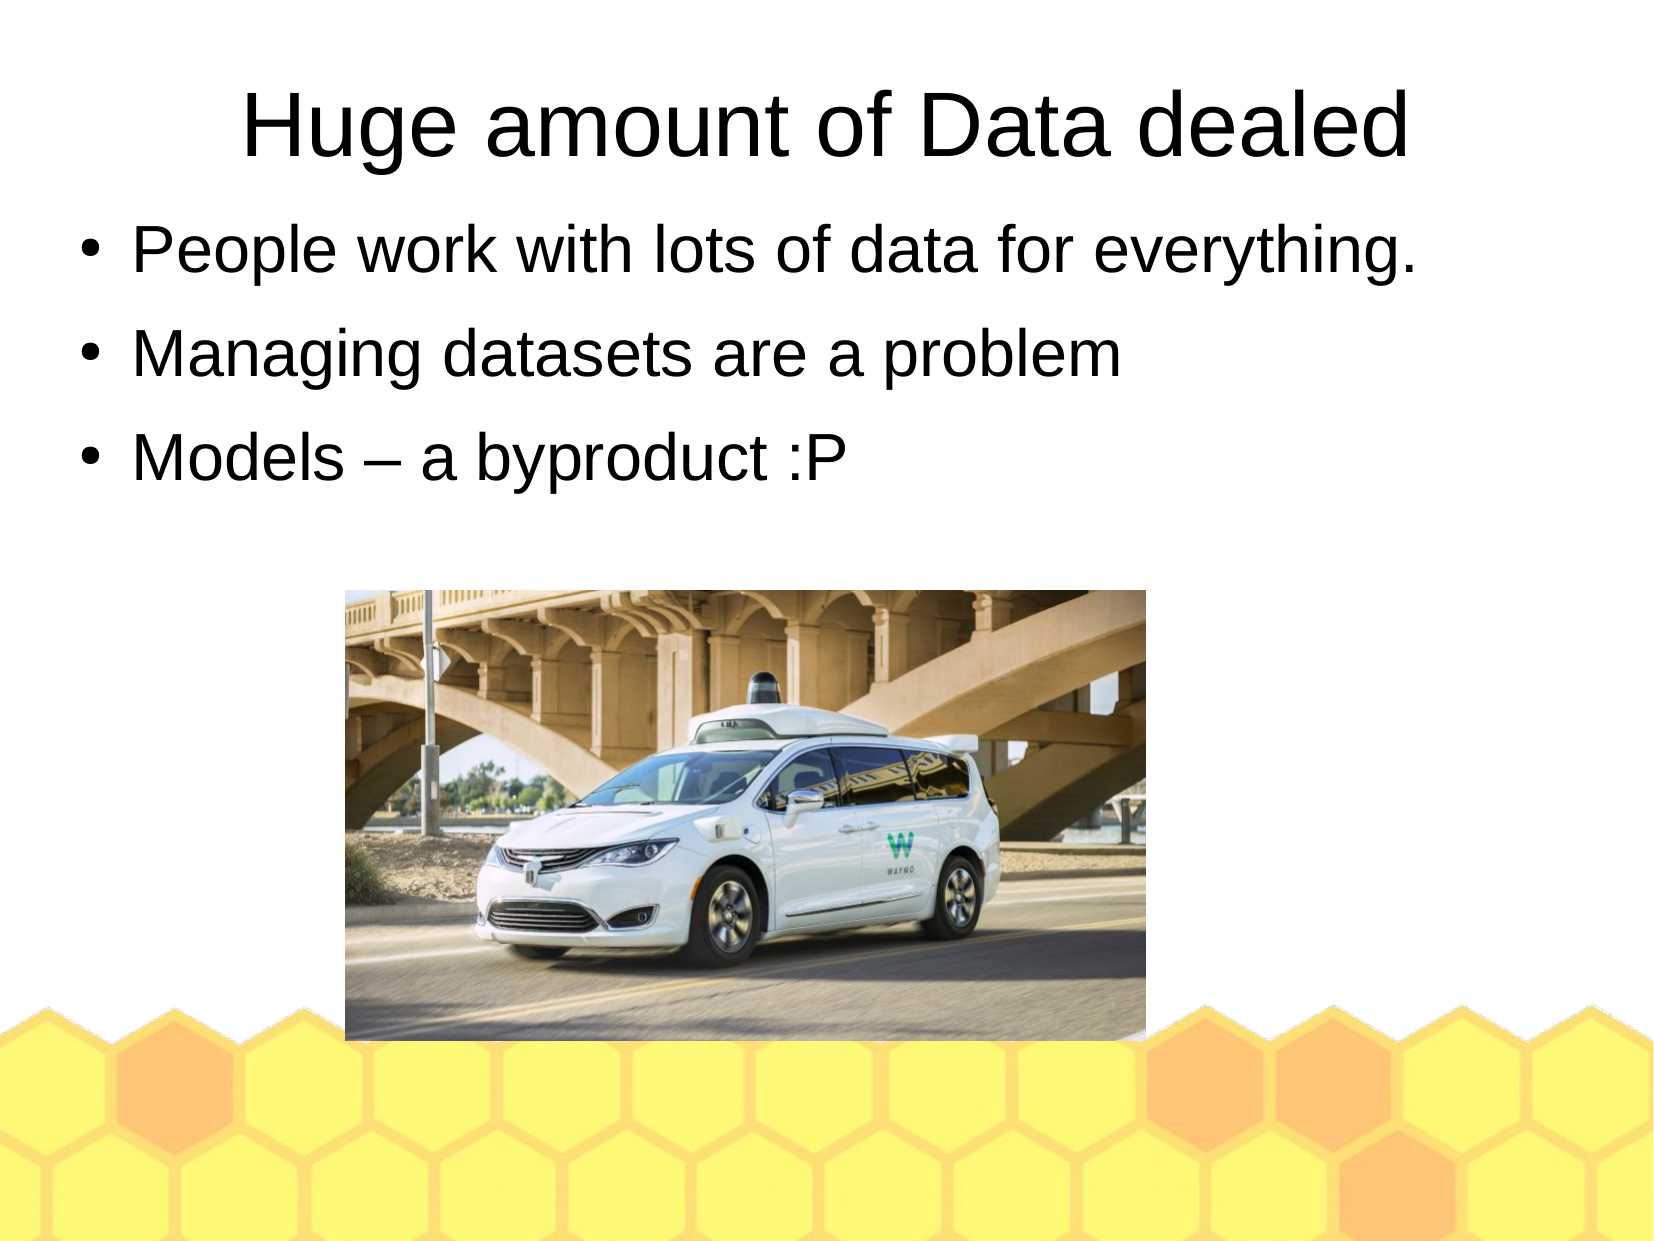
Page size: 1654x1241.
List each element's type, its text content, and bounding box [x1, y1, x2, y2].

list People work with lots of data for everything. Managing datasets are a problem Models – a byproduct :P [60, 211, 1549, 931]
title Huge amount of Data dealed [82, 49, 1571, 201]
picture [0, 590, 1654, 1241]
